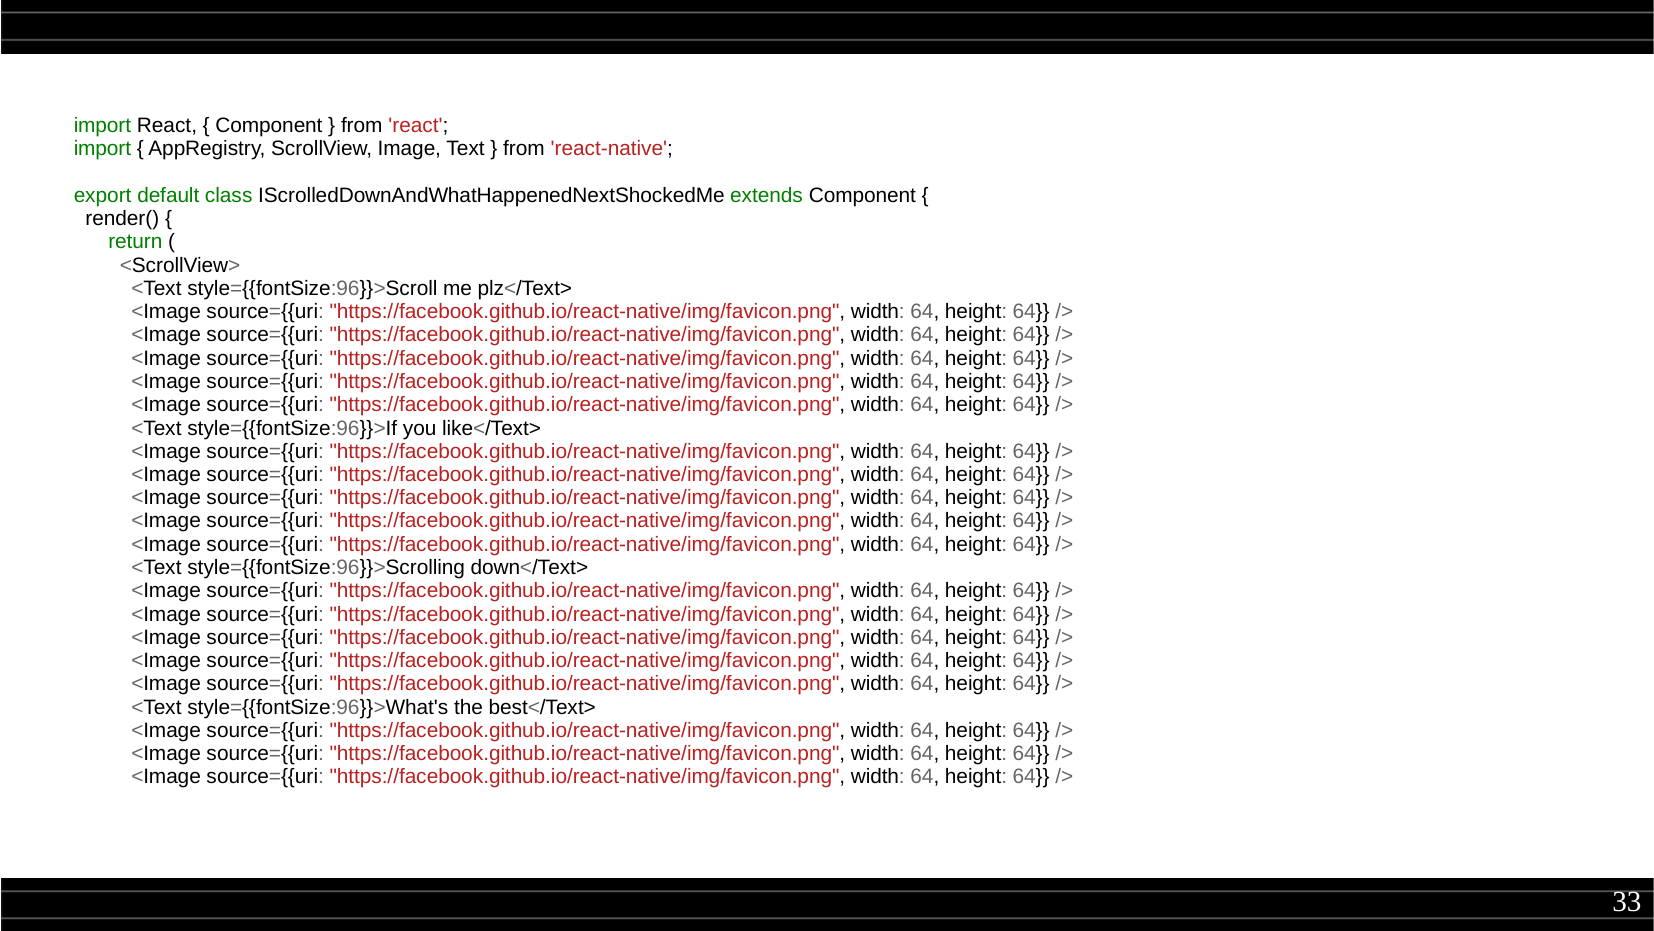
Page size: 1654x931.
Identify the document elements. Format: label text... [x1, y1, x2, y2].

picture [1, 878, 1654, 931]
text_box import React, { Component } from 'react'; import { AppRegistry, ScrollView, Image, Text } from 'react-native'; export default class IScrolledDownAndWhatHappenedNextShockedMe extends Component { render() { return ( <ScrollView> <Text style={{fontSize:96}}>Scroll me plz</Text> <Image source={{uri: "https://facebook.github.io/react-native/img/favicon.png", width: 64, height: 64}} /> <Image source={{uri: "https://facebook.github.io/react-native/img/favicon.png", width: 64, height: 64}} /> <Image source={{uri: "https://facebook.github.io/react-native/img/favicon.png", width: 64, height: 64}} /> <Image source={{uri: "https://facebook.github.io/react-native/img/favicon.png", width: 64, height: 64}} /> <Image source={{uri: "https://facebook.github.io/react-native/img/favicon.png", width: 64, height: 64}} /> <Text style={{fontSize:96}}>If you like</Text> <Image source={{uri: "https://facebook.github.io/react-native/img/favicon.png", width: 64, height: 64}} /> <Image source={{uri: "https://facebook.github.io/react-native/img/favicon.png", width: 64, height: 64}} /> <Image source={{uri: "https://facebook.github.io/react-native/img/favicon.png", width: 64, height: 64}} /> <Image source={{uri: "https://facebook.github.io/react-native/img/favicon.png", width: 64, height: 64}} /> <Image source={{uri: "https://facebook.github.io/react-native/img/favicon.png", width: 64, height: 64}} /> <Text style={{fontSize:96}}>Scrolling down</Text> <Image source={{uri: "https://facebook.github.io/react-native/img/favicon.png", width: 64, height: 64}} /> <Image source={{uri: "https://facebook.github.io/react-native/img/favicon.png", width: 64, height: 64}} /> <Image source={{uri: "https://facebook.github.io/react-native/img/favicon.png", width: 64, height: 64}} /> <Image source={{uri: "https://facebook.github.io/react-native/img/favicon.png", width: 64, height: 64}} /> <Image source={{uri: "https://facebook.github.io/react-native/img/favicon.png", width: 64, height: 64}} /> <Text style={{fontSize:96}}>What's the best</Text> <Image source={{uri: "https://facebook.github.io/react-native/img/favicon.png", width: 64, height: 64}} /> <Image source={{uri: "https://facebook.github.io/react-native/img/favicon.png", width: 64, height: 64}} /> <Image source={{uri: "https://facebook.github.io/react-native/img/favicon.png", width: 64, height: 64}} /> [59, 106, 1571, 820]
picture [1, 0, 1654, 54]
